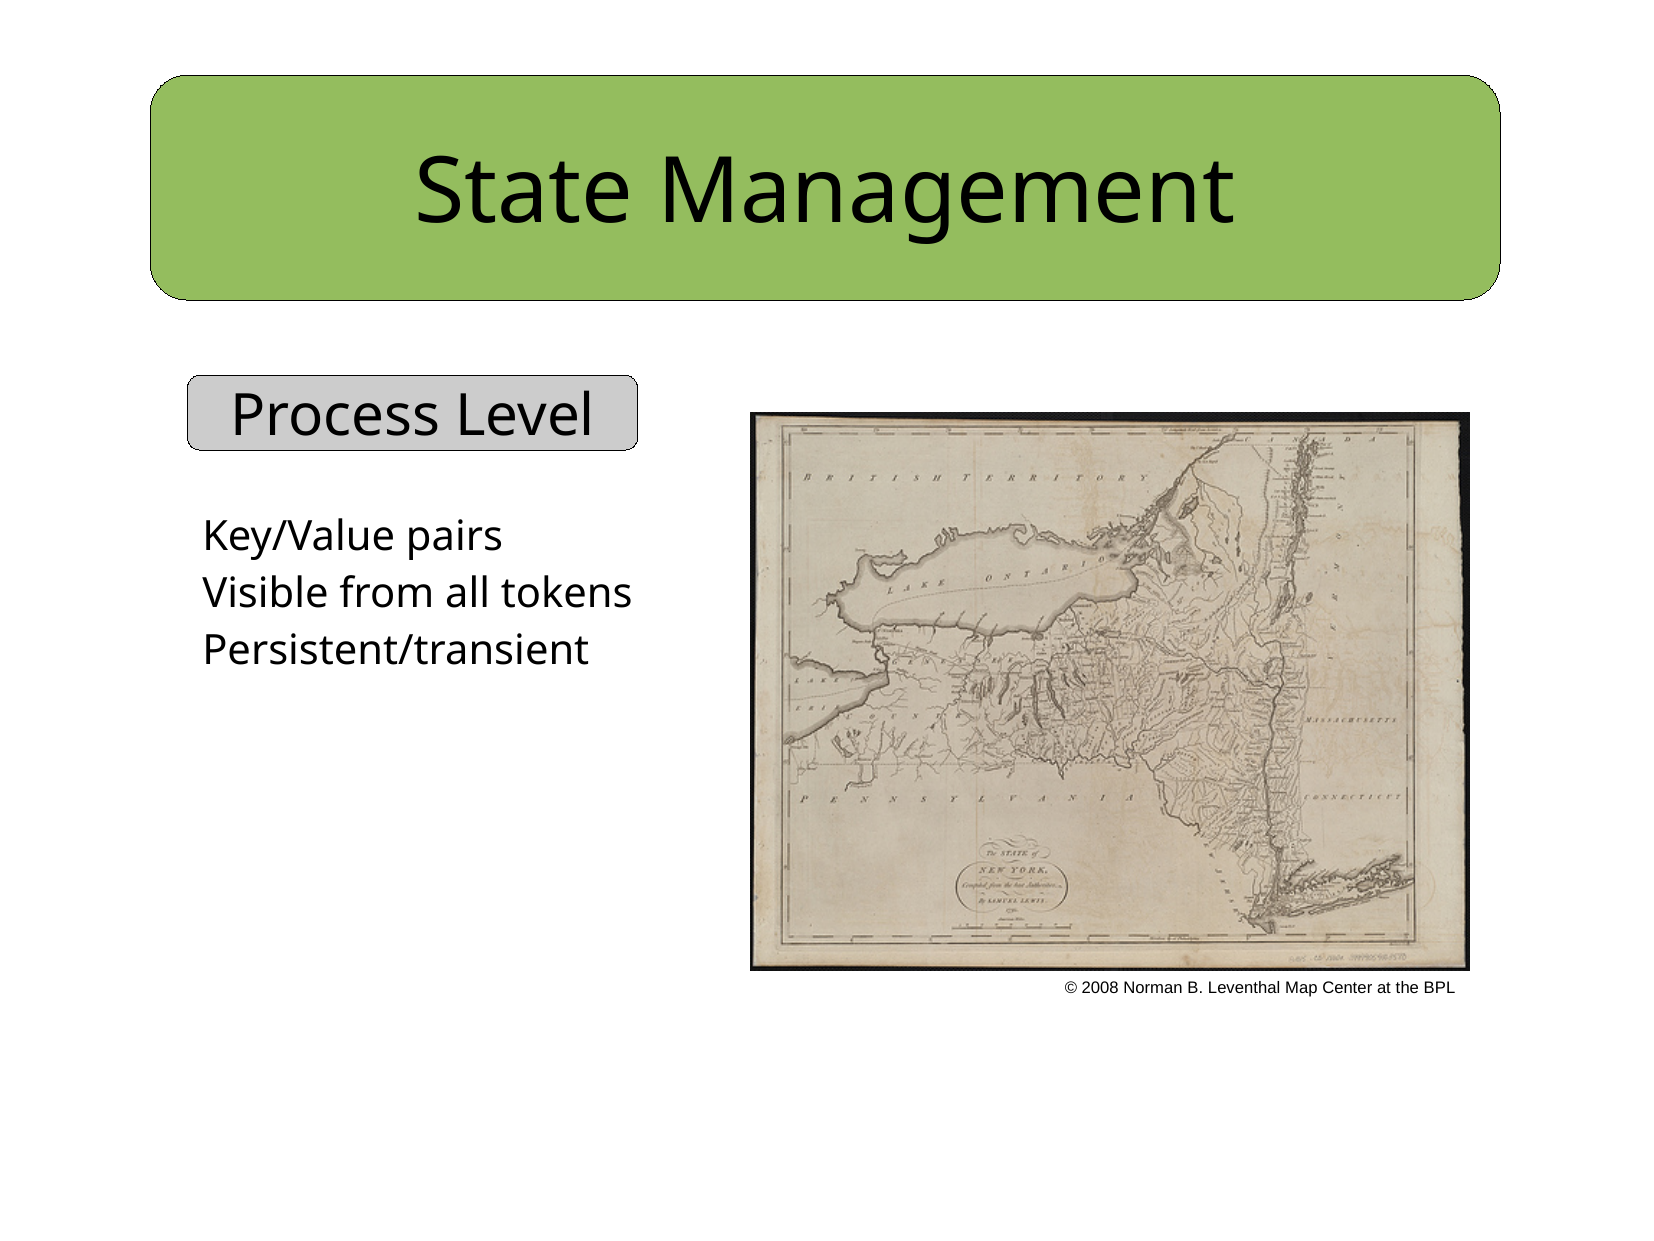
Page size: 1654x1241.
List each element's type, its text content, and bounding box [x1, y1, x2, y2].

picture [750, 412, 1470, 972]
text_box State Management [150, 75, 1501, 301]
text_box Key/Value pairs Visible from all tokens Persistent/transient [187, 498, 751, 676]
text_box Process Level [187, 375, 638, 451]
text_box © 2008 Norman B. Leventhal Map Center at the BPL [1050, 971, 1471, 1013]
